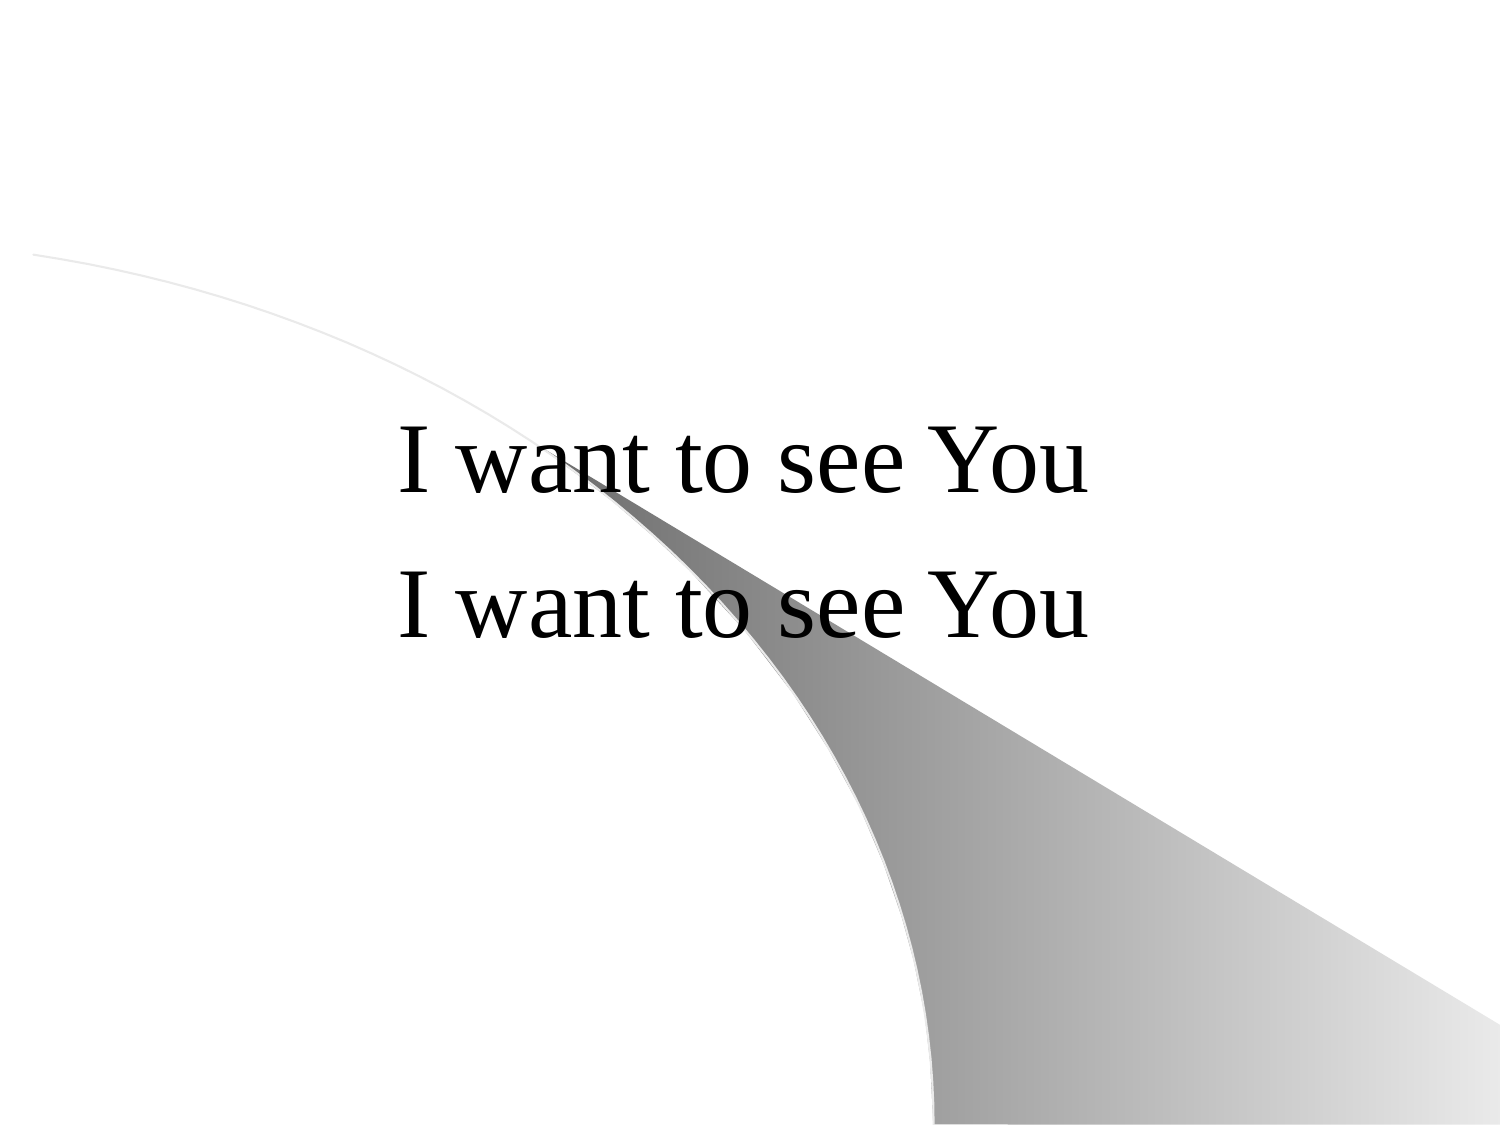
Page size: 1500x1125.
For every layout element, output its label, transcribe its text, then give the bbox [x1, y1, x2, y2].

subtitle I want to see You I want to see You [112, 200, 1375, 850]
